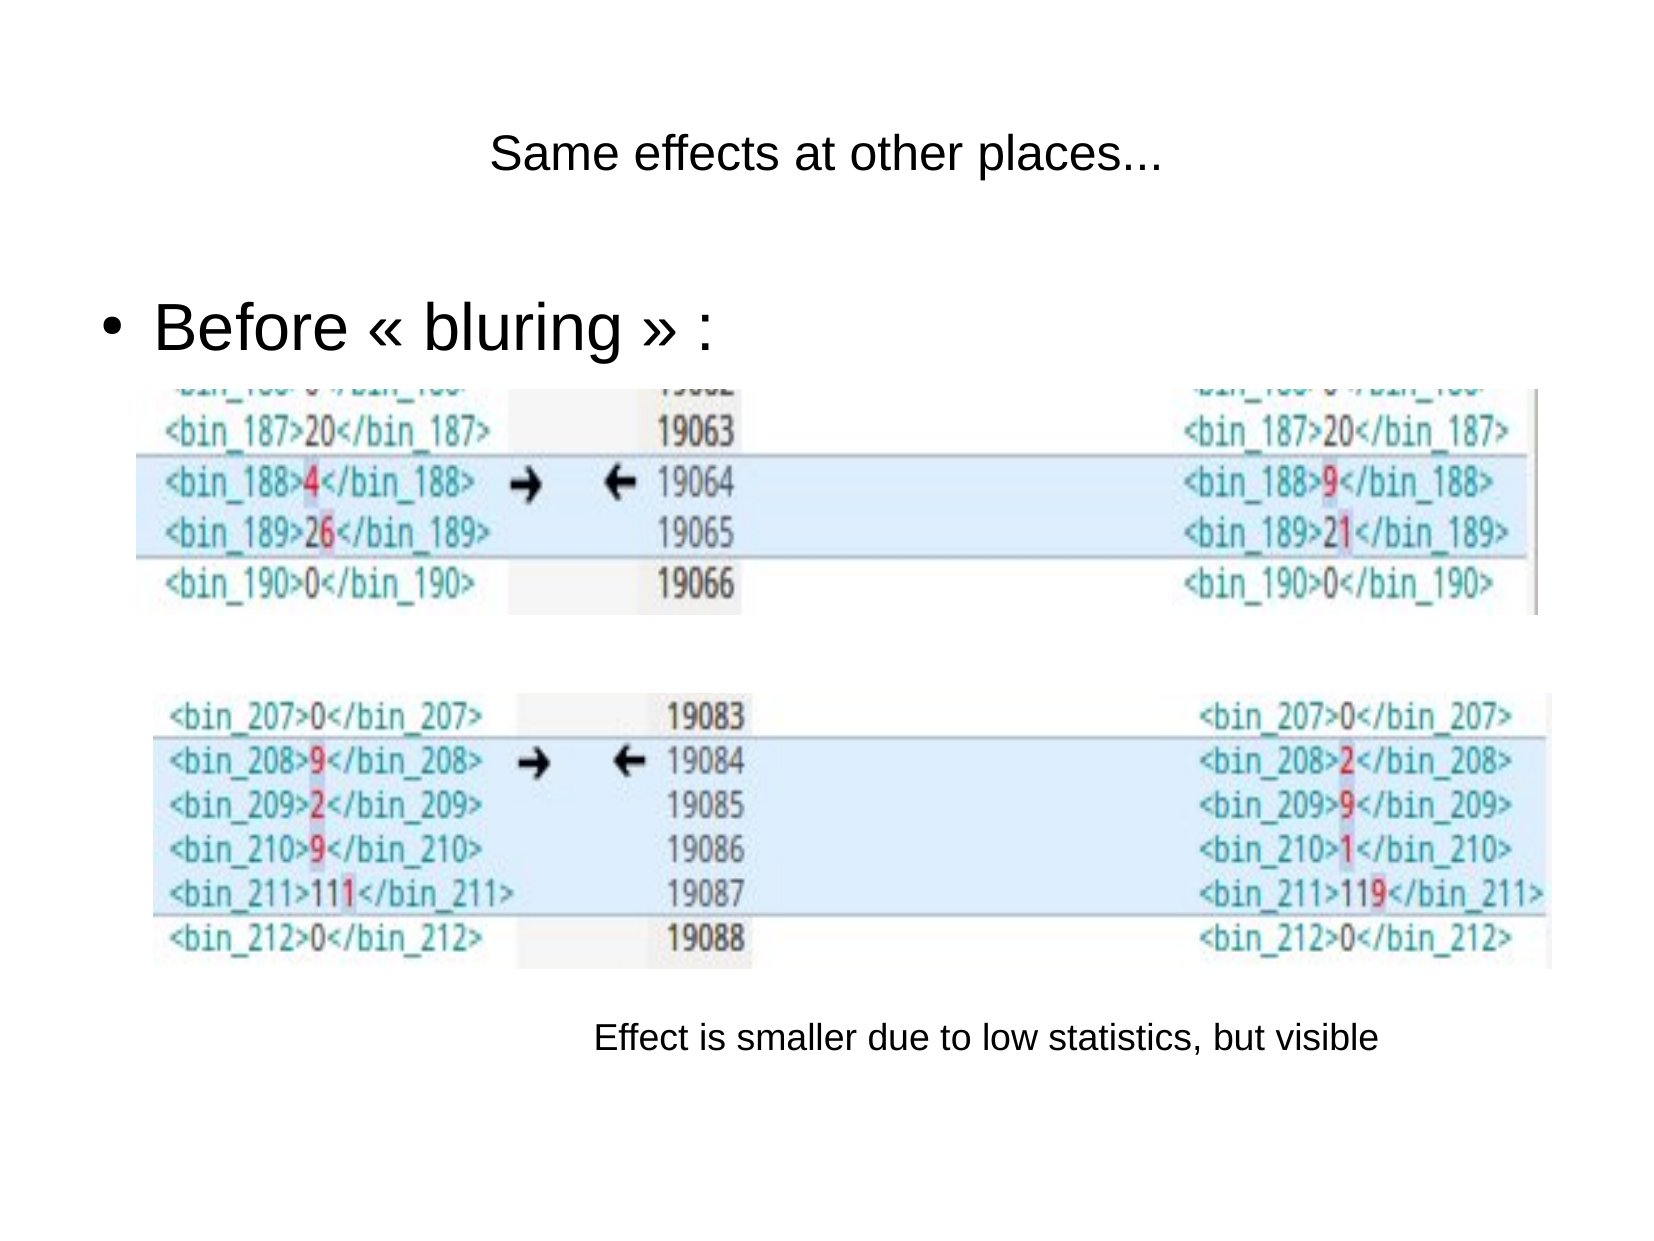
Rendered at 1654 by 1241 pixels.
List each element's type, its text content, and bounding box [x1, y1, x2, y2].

text_box Effect is smaller due to low statistics, but visible [578, 1009, 1395, 1067]
picture [153, 693, 1552, 969]
list Before « bluring » : [82, 290, 1538, 1010]
title Same effects at other places... [82, 49, 1571, 257]
picture [136, 389, 1538, 615]
